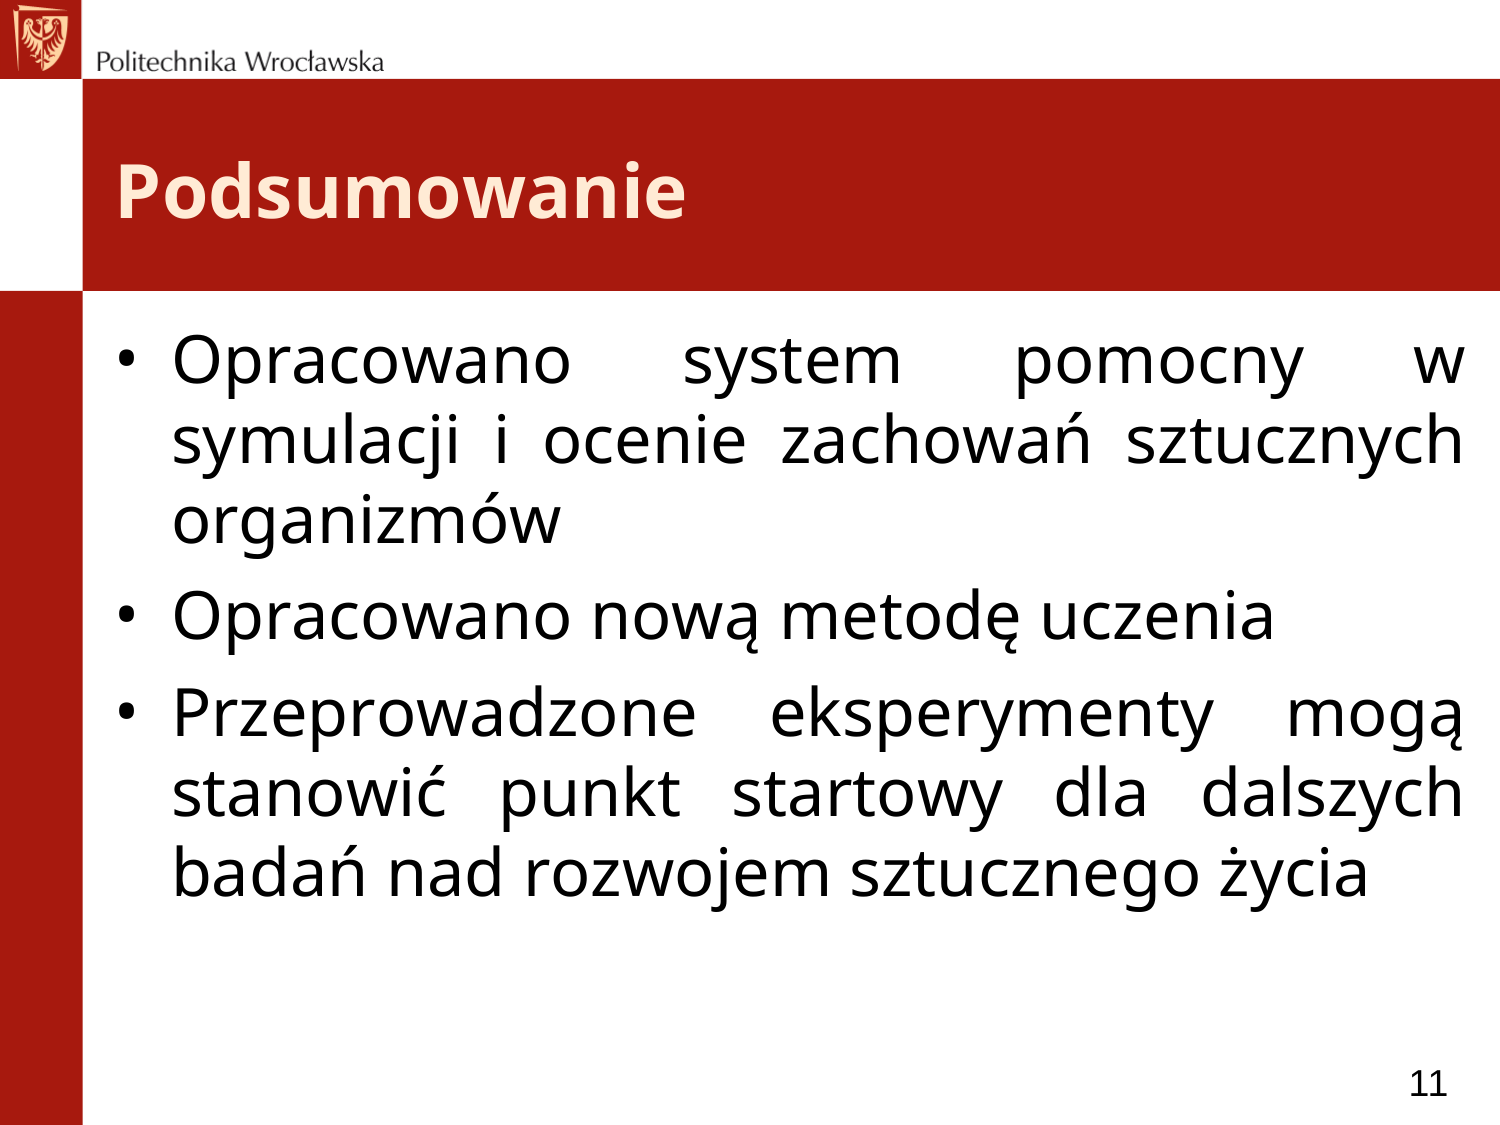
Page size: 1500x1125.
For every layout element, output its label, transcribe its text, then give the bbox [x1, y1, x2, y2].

picture [0, 0, 384, 79]
list Opracowano system pomocny w symulacji i ocenie zachowań sztucznych organizmów Opracowano nową metodę uczenia Przeprowadzone eksperymenty mogą stanowić punkt startowy dla dalszych badań nad rozwojem sztucznego życia [100, 308, 1483, 1052]
text_box <number> [1393, 1051, 1499, 1122]
title Podsumowanie [100, 103, 1483, 274]
